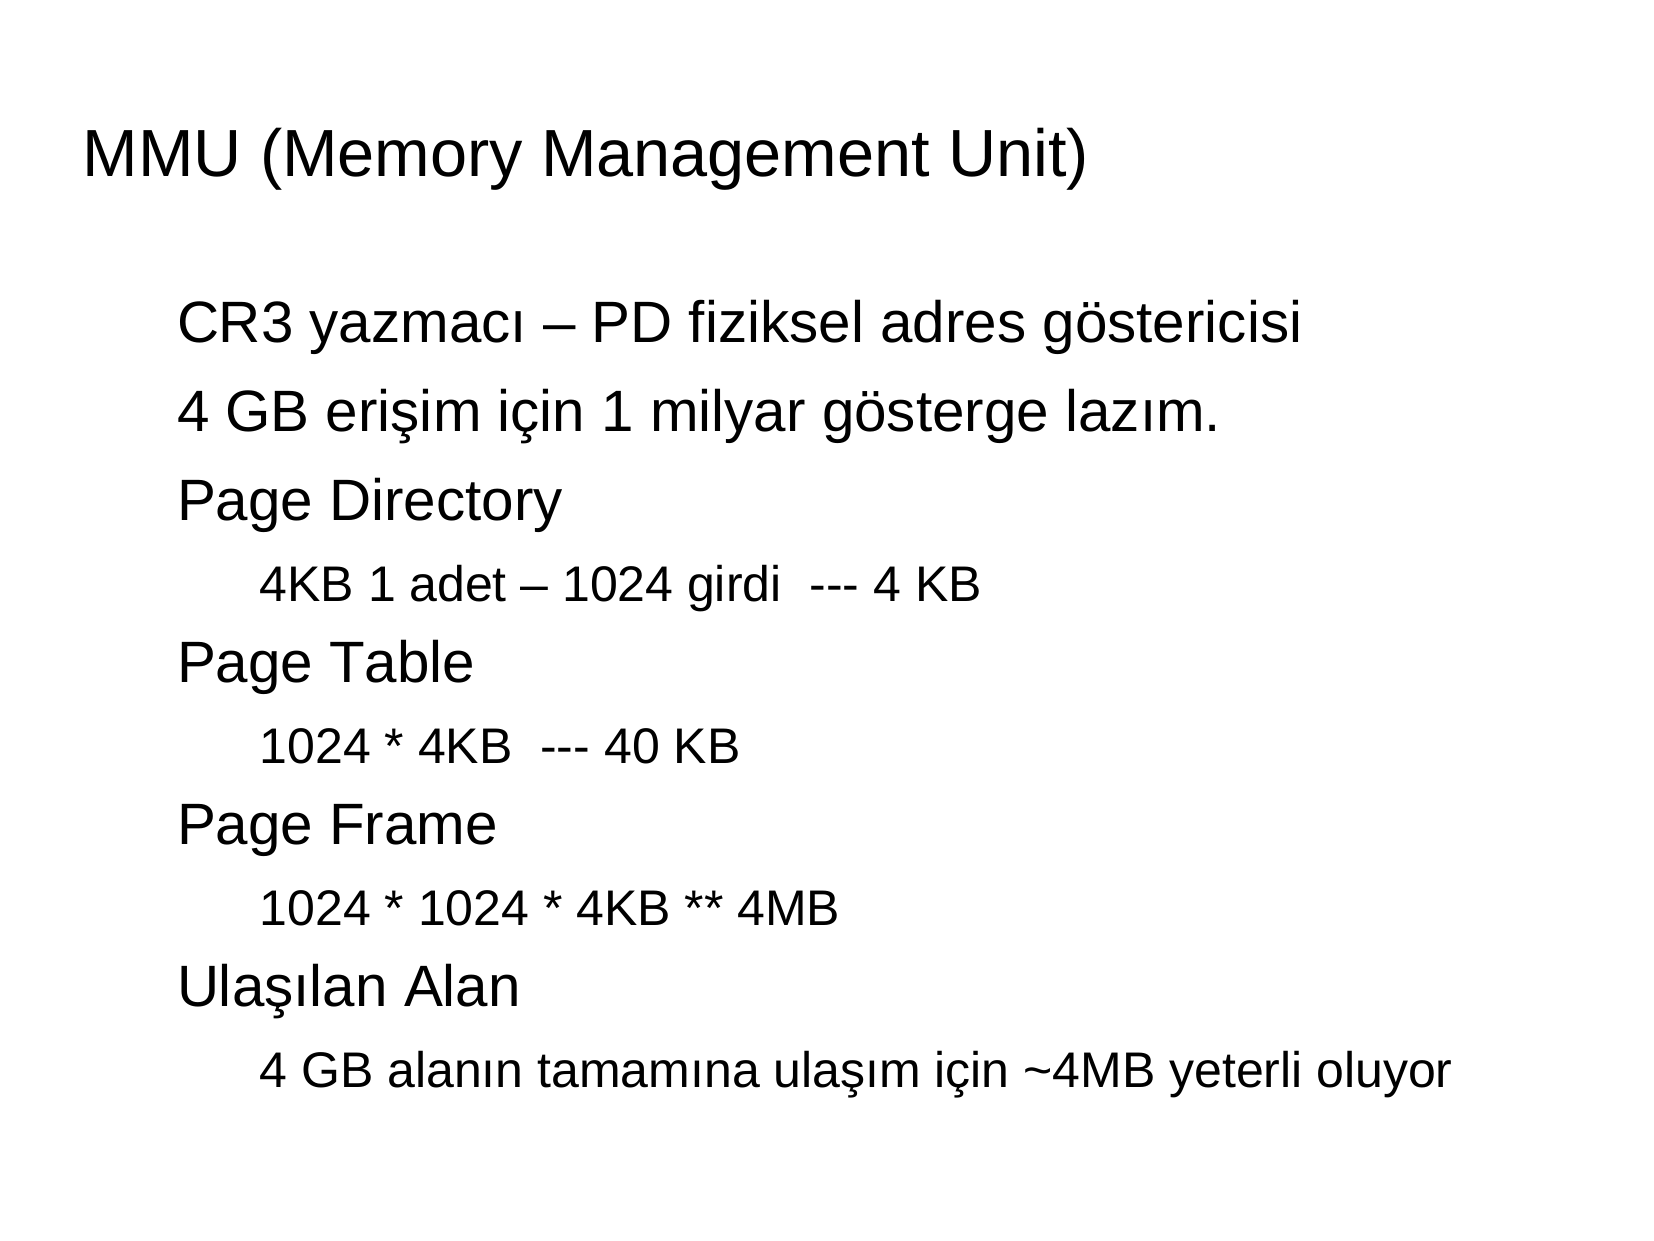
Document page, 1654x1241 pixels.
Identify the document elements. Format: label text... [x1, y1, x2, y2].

list CR3 yazmacı – PD fiziksel adres göstericisi 4 GB erişim için 1 milyar gösterge lazım. Page Directory 4KB 1 adet – 1024 girdi --- 4 KB Page Table 1024 * 4KB --- 40 KB Page Frame 1024 * 1024 * 4KB ** 4MB Ulaşılan Alan 4 GB alanın tamamına ulaşım için ~4MB yeterli oluyor [82, 290, 1571, 1169]
title MMU (Memory Management Unit) [82, 49, 1571, 257]
